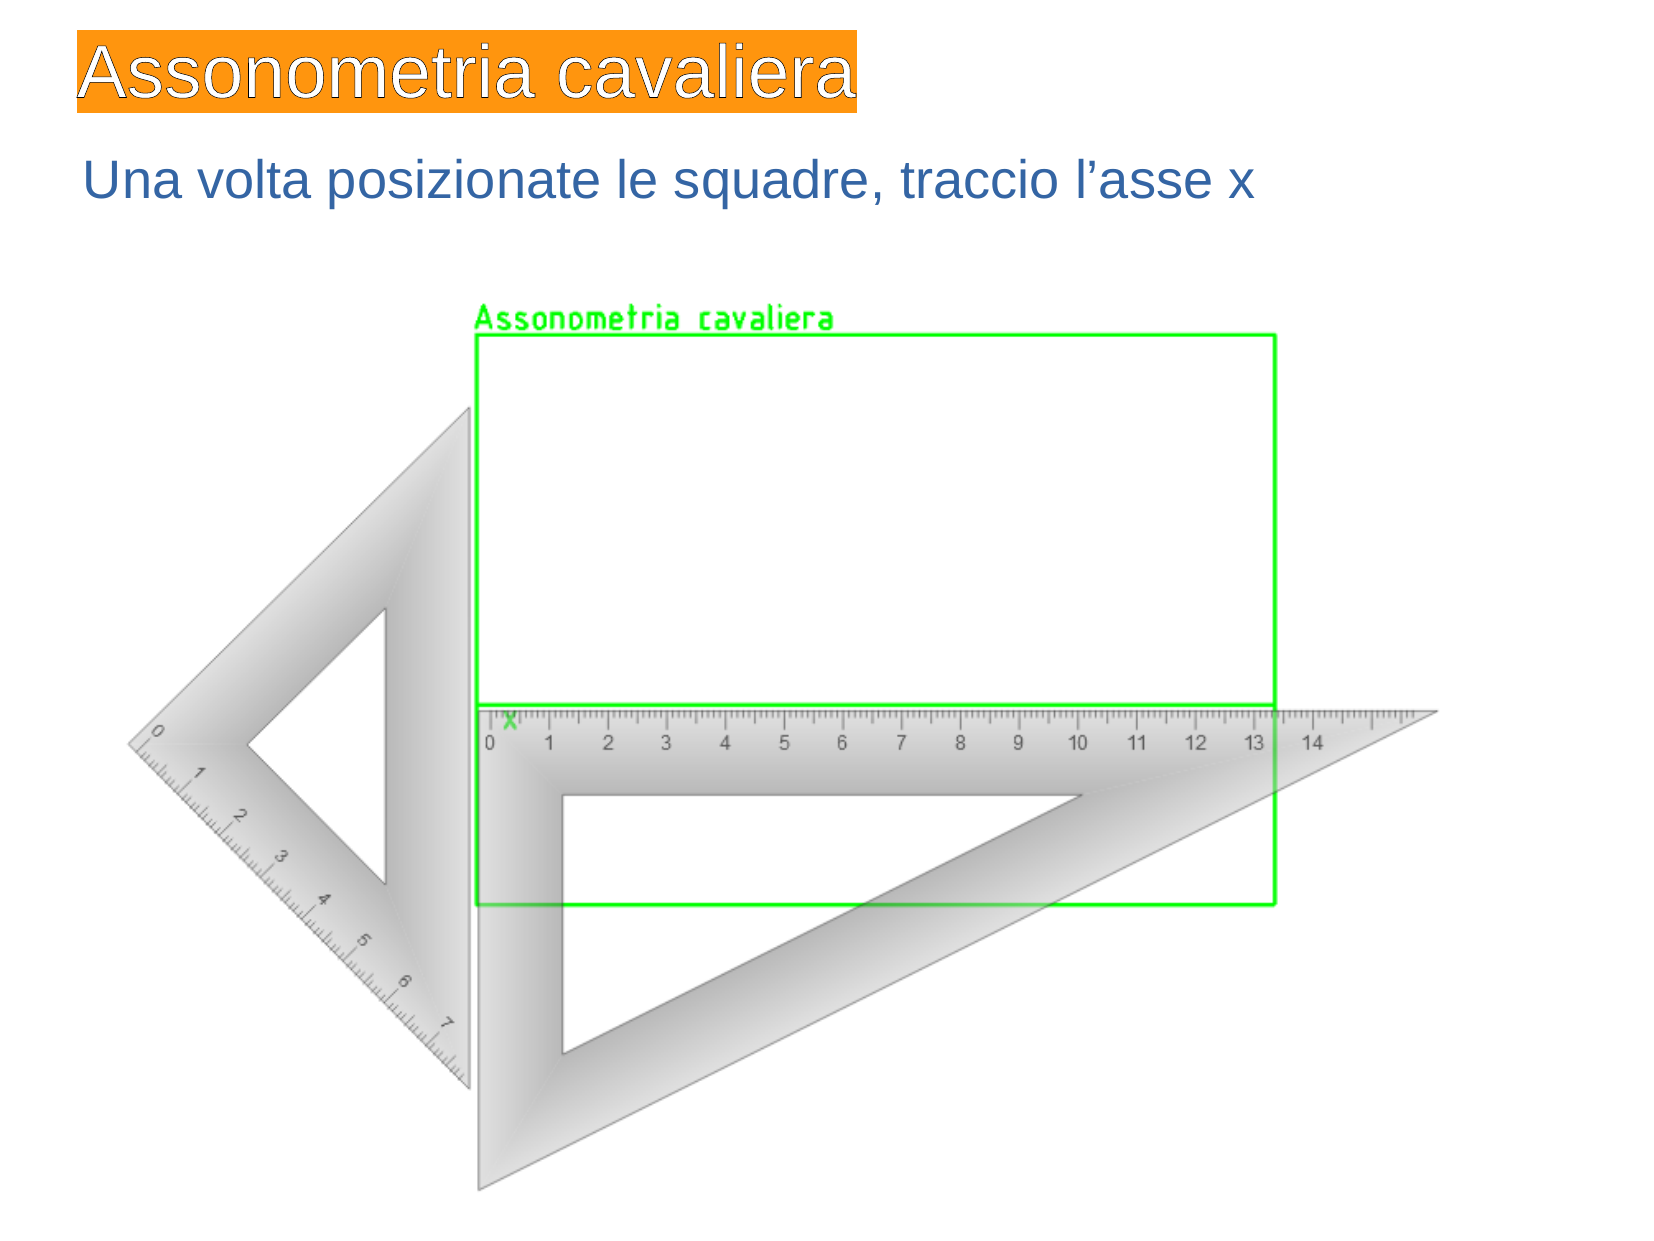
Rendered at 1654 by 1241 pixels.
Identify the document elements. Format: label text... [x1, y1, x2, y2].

picture [94, 295, 1527, 1195]
subtitle Assonometria cavaliera [47, 24, 886, 119]
text_box Una volta posizionate le squadre, traccio l’asse x [68, 141, 1583, 284]
